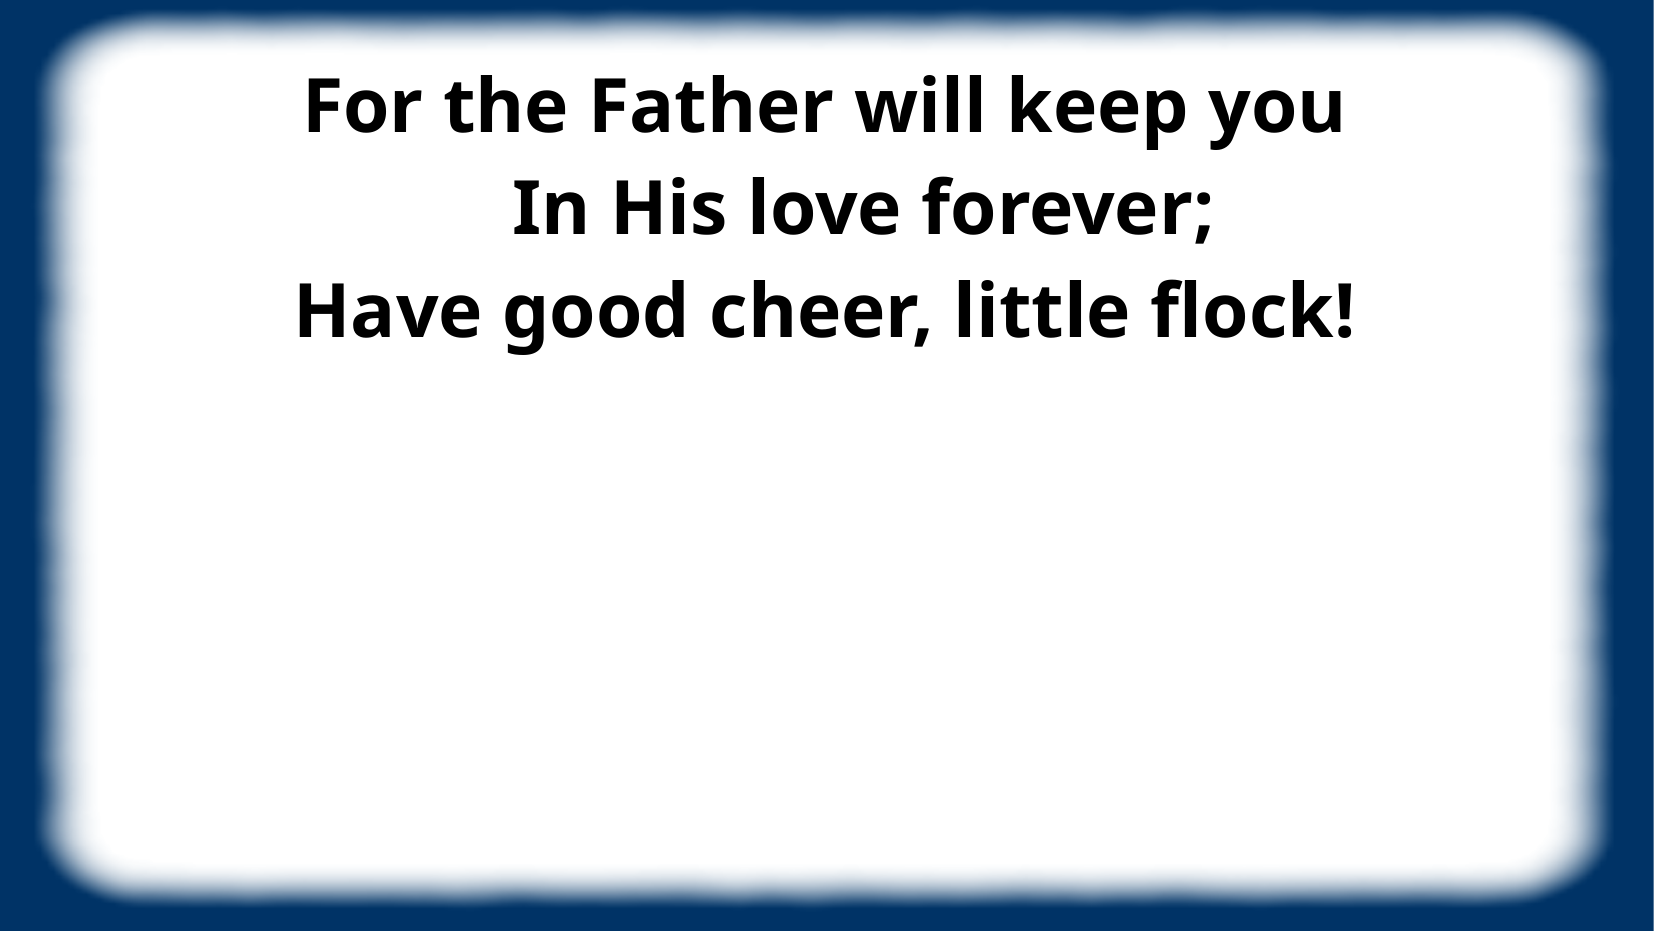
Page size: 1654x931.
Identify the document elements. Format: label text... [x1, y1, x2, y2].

picture [0, 0, 1654, 931]
text_box For the Father will keep you In His love forever; Have good cheer, little flock! [105, 45, 1546, 359]
